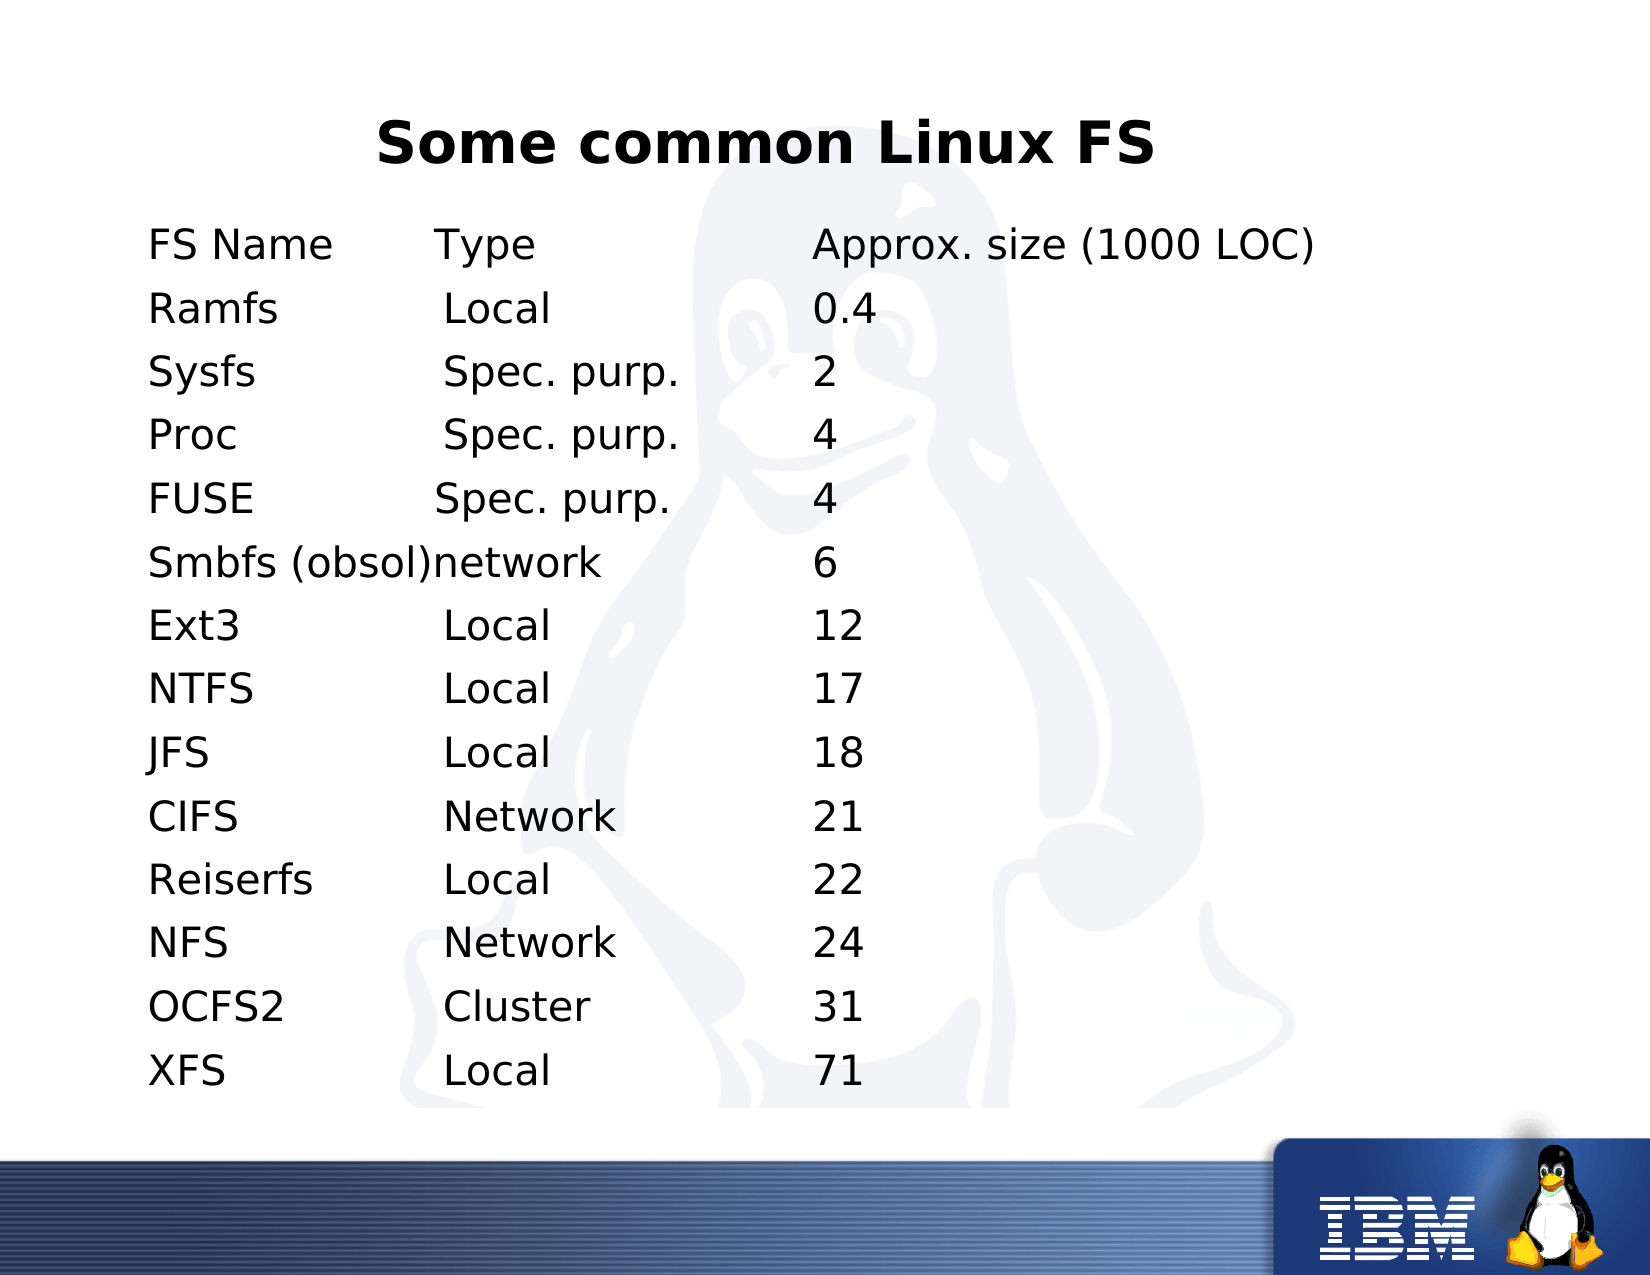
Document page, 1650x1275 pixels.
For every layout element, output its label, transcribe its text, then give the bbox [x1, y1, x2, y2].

list FS Name Type Approx. size (1000 LOC) Ramfs Local 0.4 Sysfs Spec. purp. 2 Proc Spec. purp. 4 FUSE Spec. purp. 4 Smbfs (obsol)network 6 Ext3 Local 12 NTFS Local 17 JFS Local 18 CIFS Network 21 Reiserfs Local 22 NFS Network 24 OCFS2 Cluster 31 XFS Local 71 [76, 221, 1457, 1171]
title Some common Linux FS [76, 76, 1457, 211]
